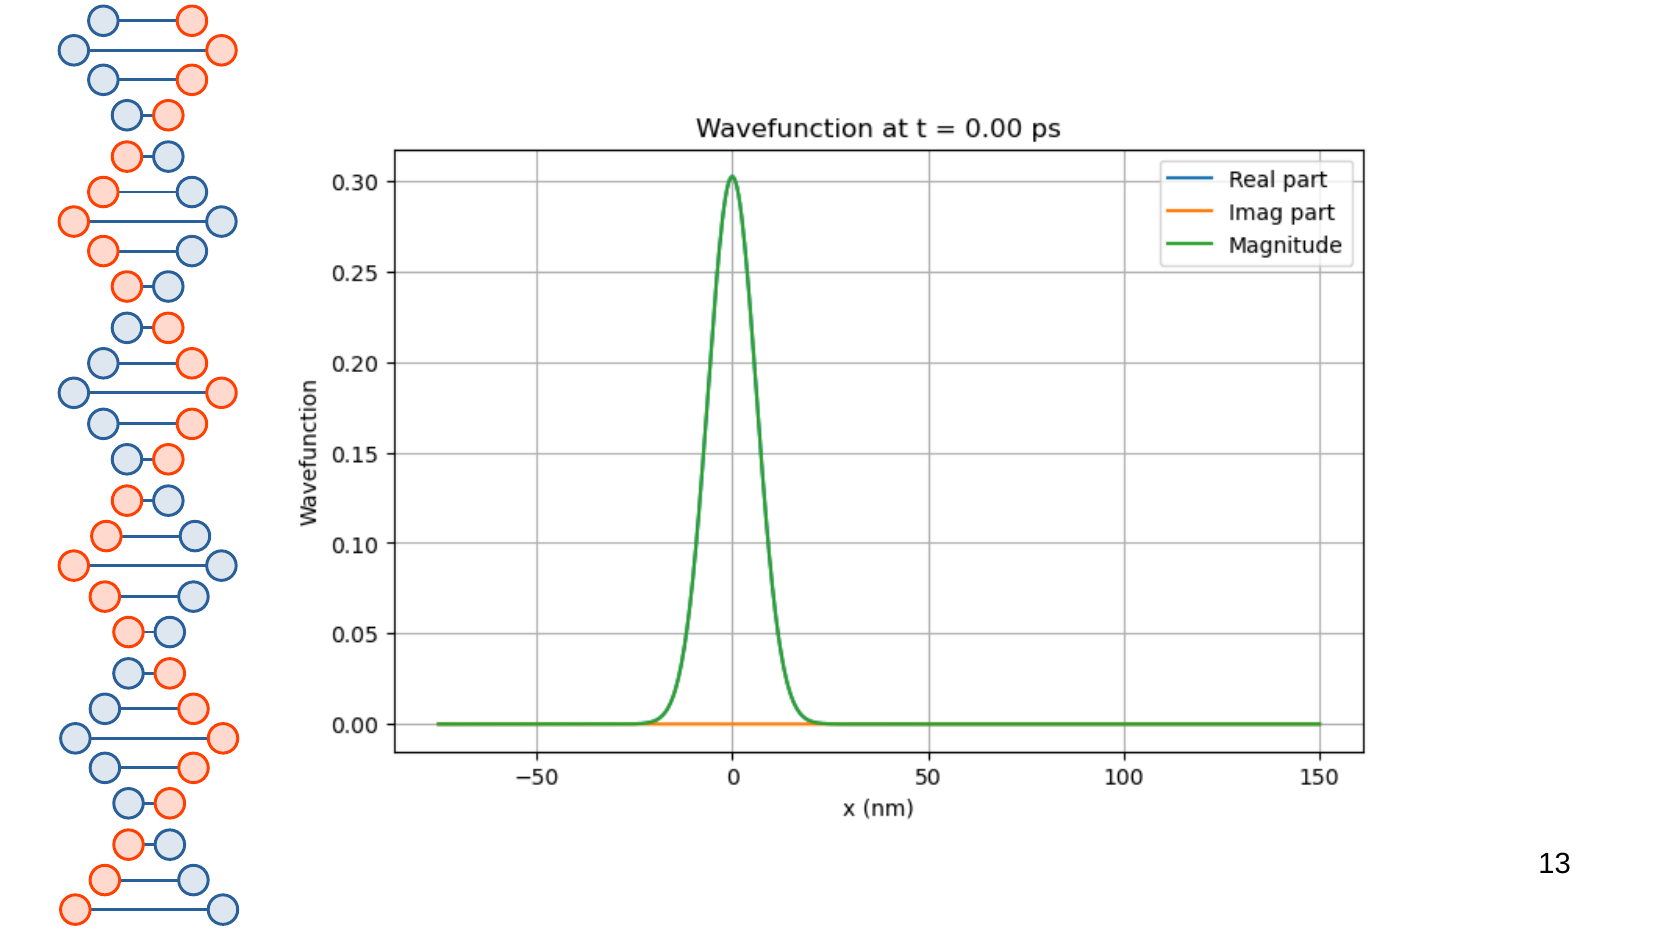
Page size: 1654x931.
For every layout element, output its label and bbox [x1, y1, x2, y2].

picture [285, 103, 1379, 835]
